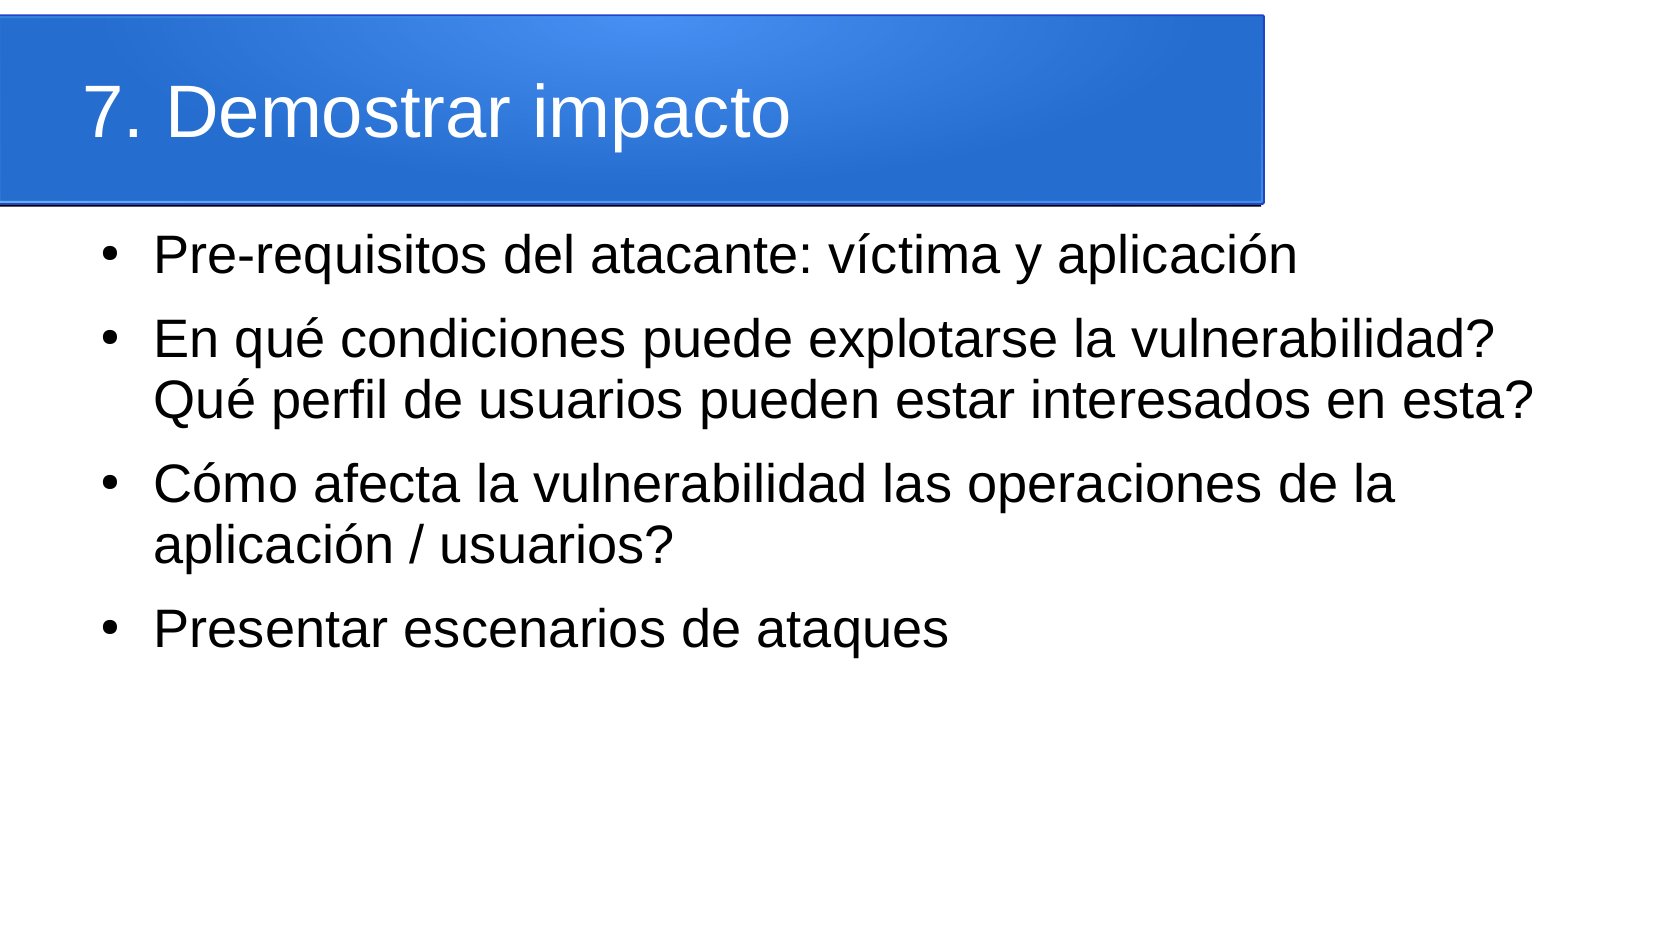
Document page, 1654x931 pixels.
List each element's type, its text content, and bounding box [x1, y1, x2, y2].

list Pre-requisitos del atacante: víctima y aplicación En qué condiciones puede explotarse la vulnerabilidad? Qué perfil de usuarios pueden estar interesados en esta? Cómo afecta la vulnerabilidad las operaciones de la aplicación / usuarios? Presentar escenarios de ataques [82, 224, 1571, 764]
title 7. Demostrar impacto [82, 35, 1235, 189]
